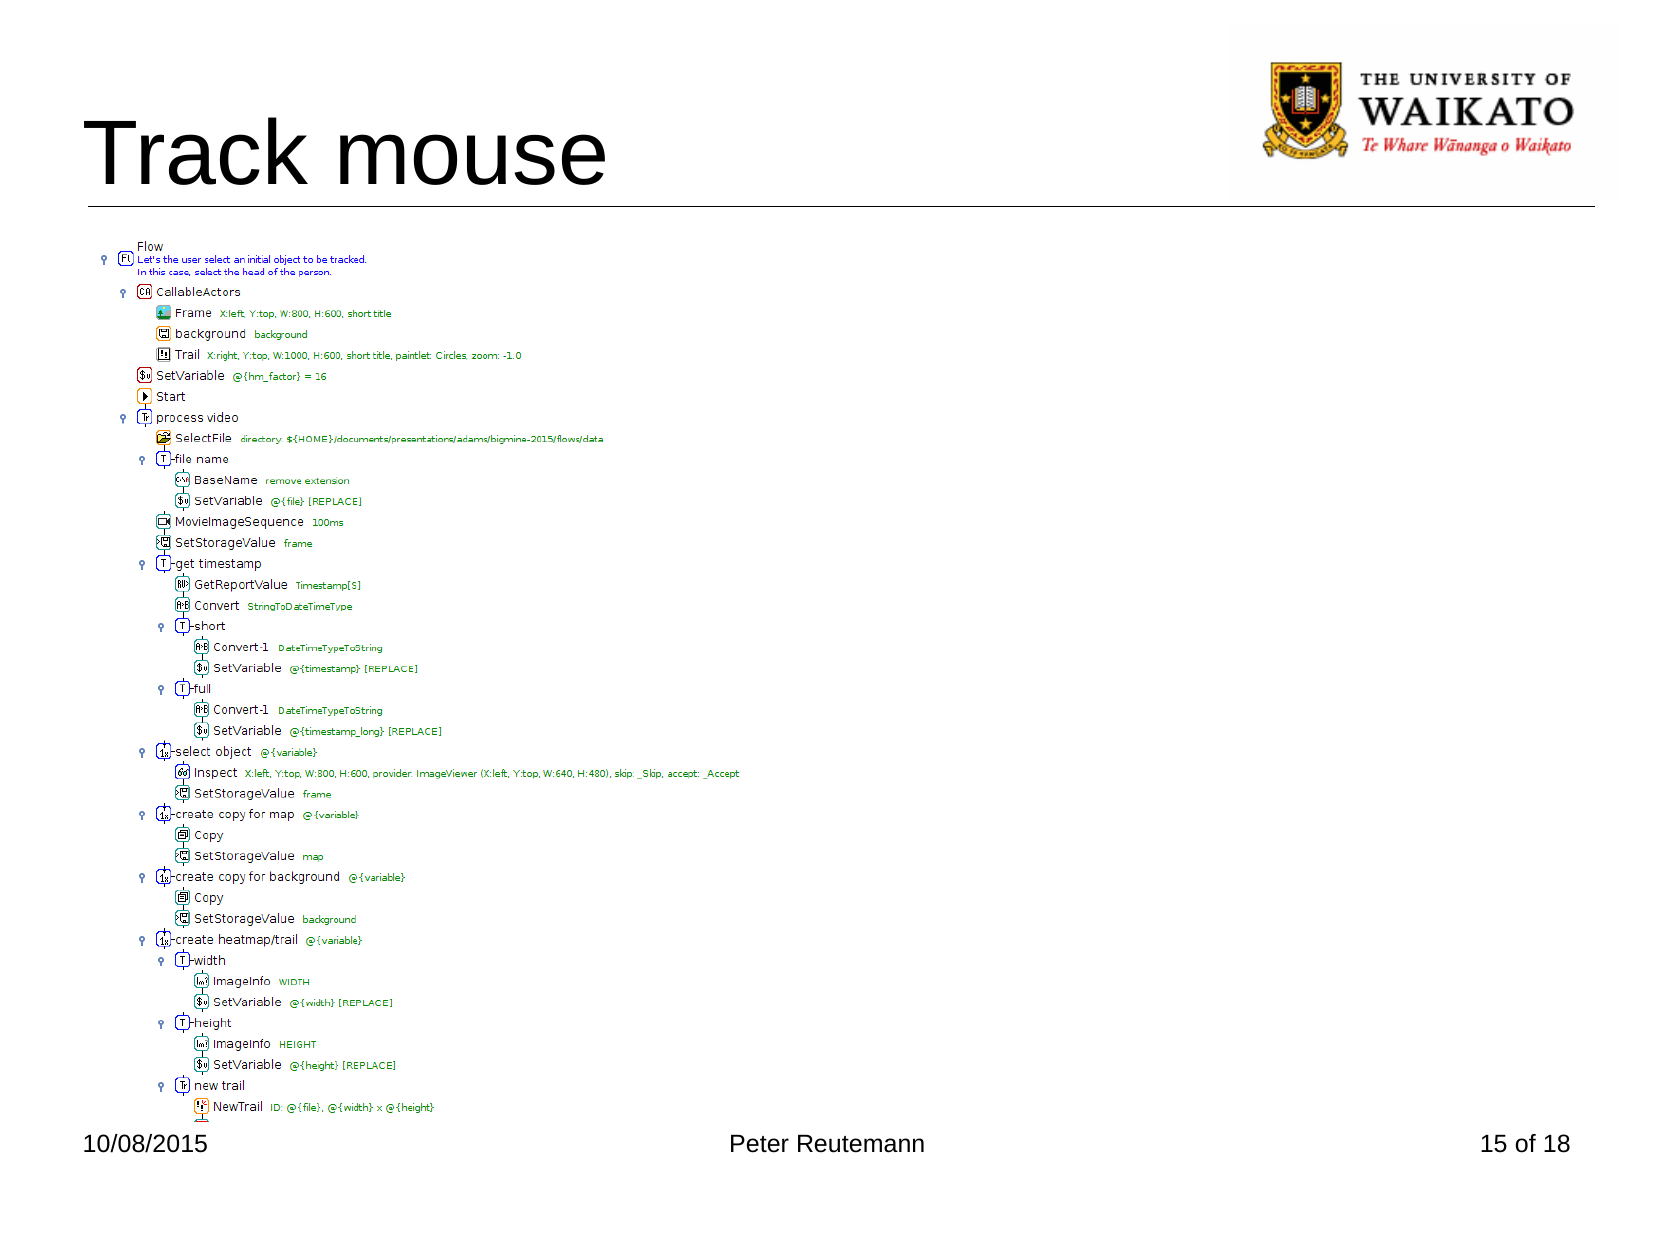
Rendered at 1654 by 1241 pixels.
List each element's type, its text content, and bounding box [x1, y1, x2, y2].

title Track mouse [82, 49, 1571, 257]
picture [96, 236, 1004, 1122]
picture [1228, 24, 1619, 201]
